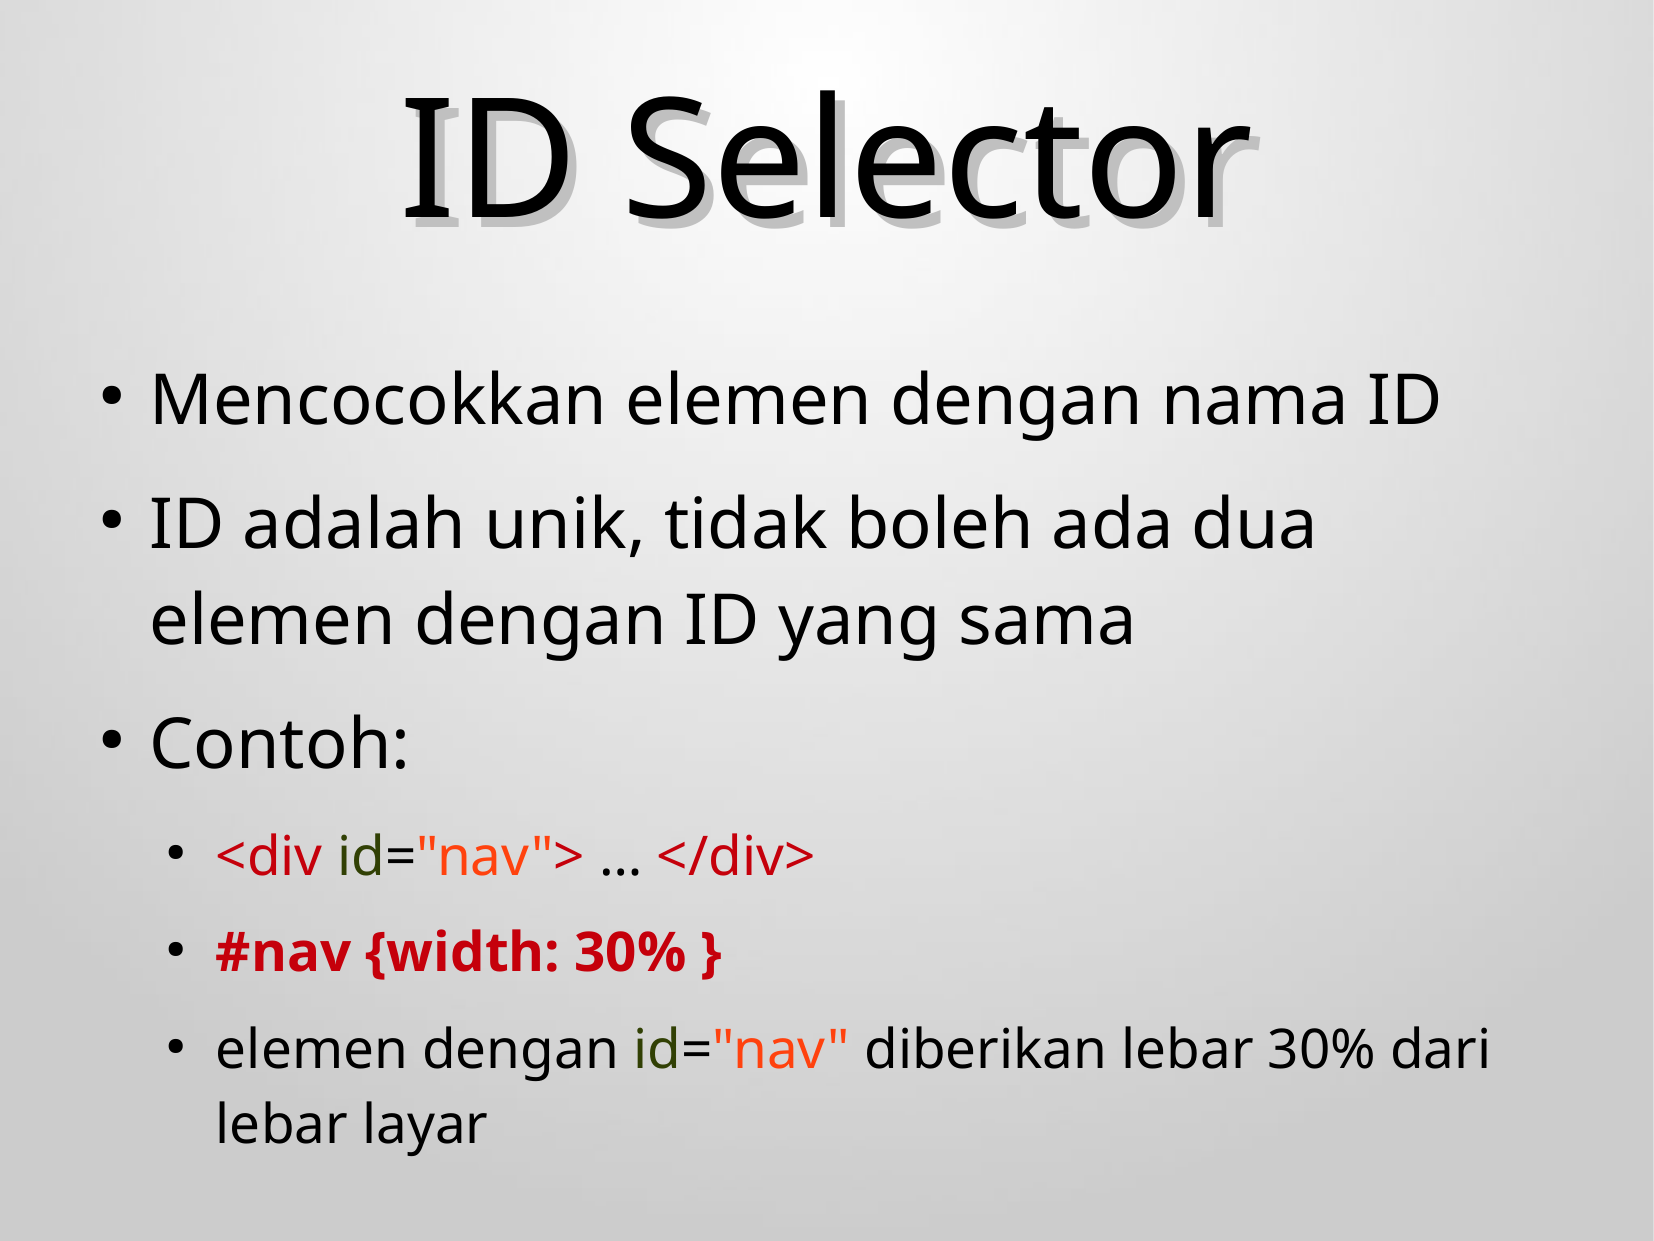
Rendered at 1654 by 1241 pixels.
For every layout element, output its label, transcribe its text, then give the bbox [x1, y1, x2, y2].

list Mencocokkan elemen dengan nama ID ID adalah unik, tidak boleh ada dua elemen dengan ID yang sama Contoh: <div id="nav"> … </div> #nav {width: 30% } elemen dengan id="nav" diberikan lebar 30% dari lebar layar [82, 349, 1571, 1168]
picture [0, 0, 1654, 1241]
title ID Selector [82, 49, 1571, 257]
